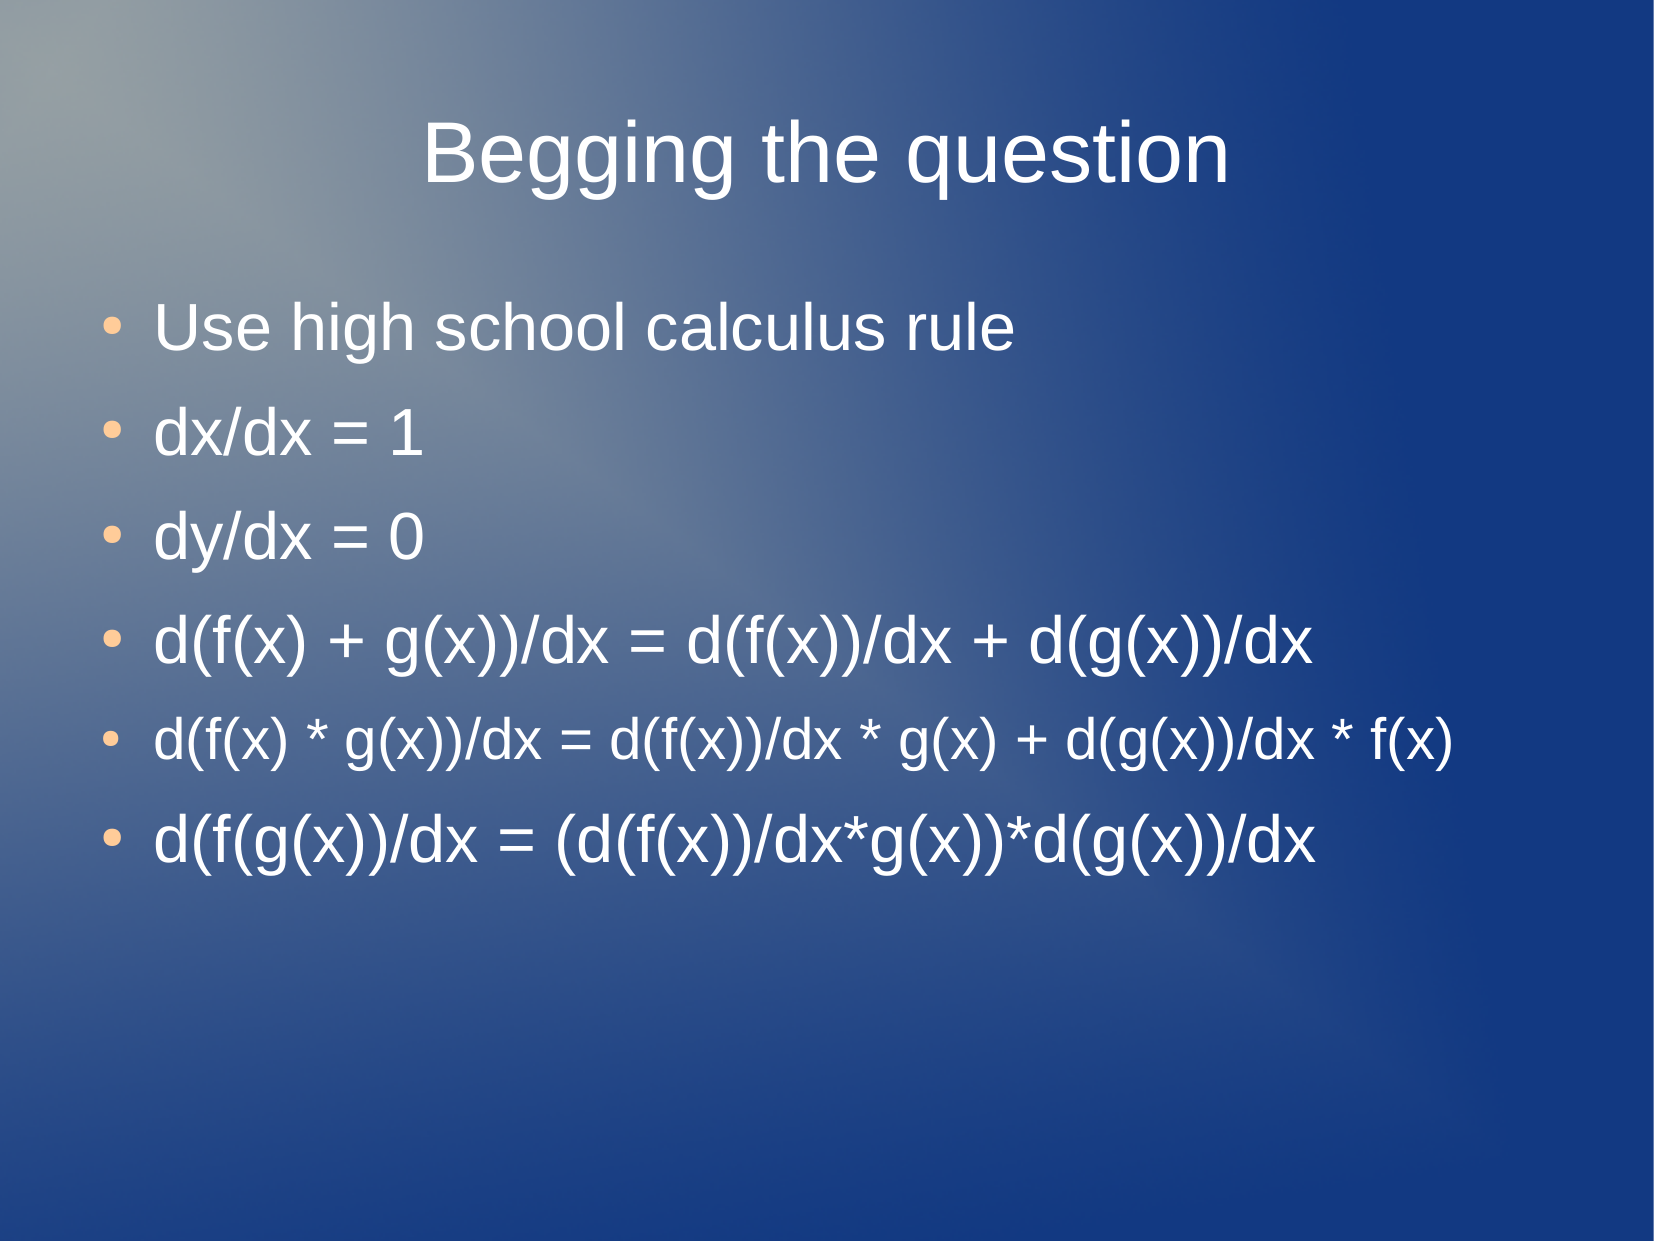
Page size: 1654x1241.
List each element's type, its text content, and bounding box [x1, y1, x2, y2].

picture [0, 0, 1654, 1241]
title Begging the question [82, 49, 1571, 257]
list Use high school calculus rule dx/dx = 1 dy/dx = 0 d(f(x) + g(x))/dx = d(f(x))/dx + d(g(x))/dx d(f(x) * g(x))/dx = d(f(x))/dx * g(x) + d(g(x))/dx * f(x) d(f(g(x))/dx = (d(f(x))/dx*g(x))*d(g(x))/dx [82, 290, 1571, 1109]
